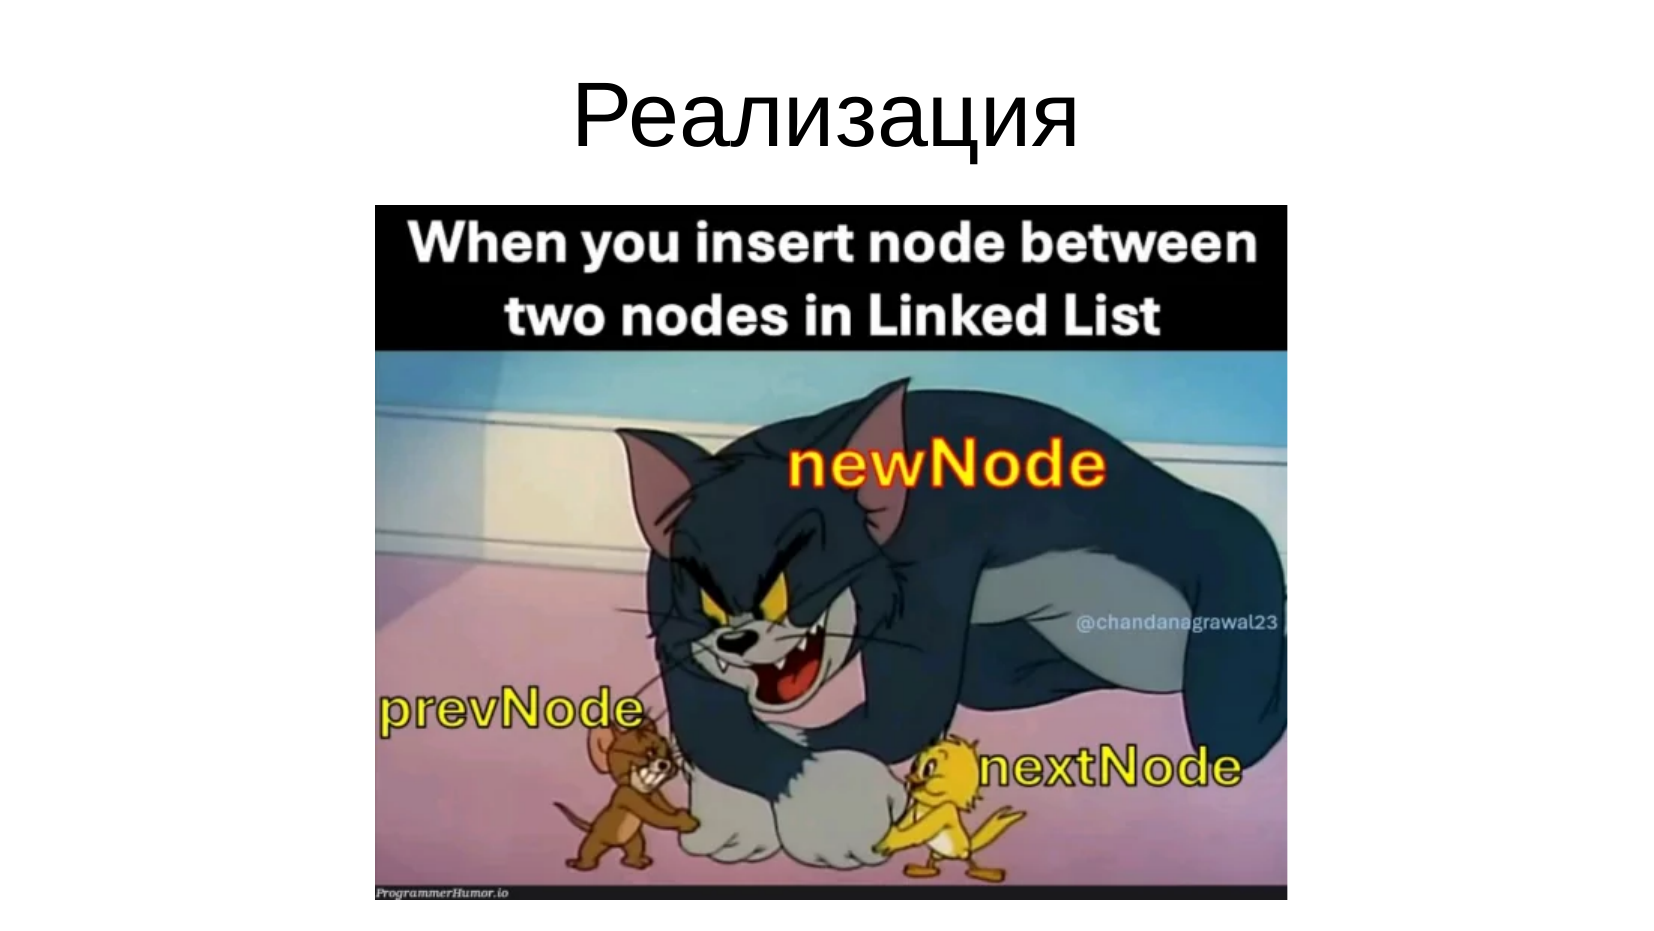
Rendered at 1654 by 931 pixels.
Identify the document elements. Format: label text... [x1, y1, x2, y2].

picture [375, 205, 1288, 901]
title Реализация [82, 37, 1571, 193]
